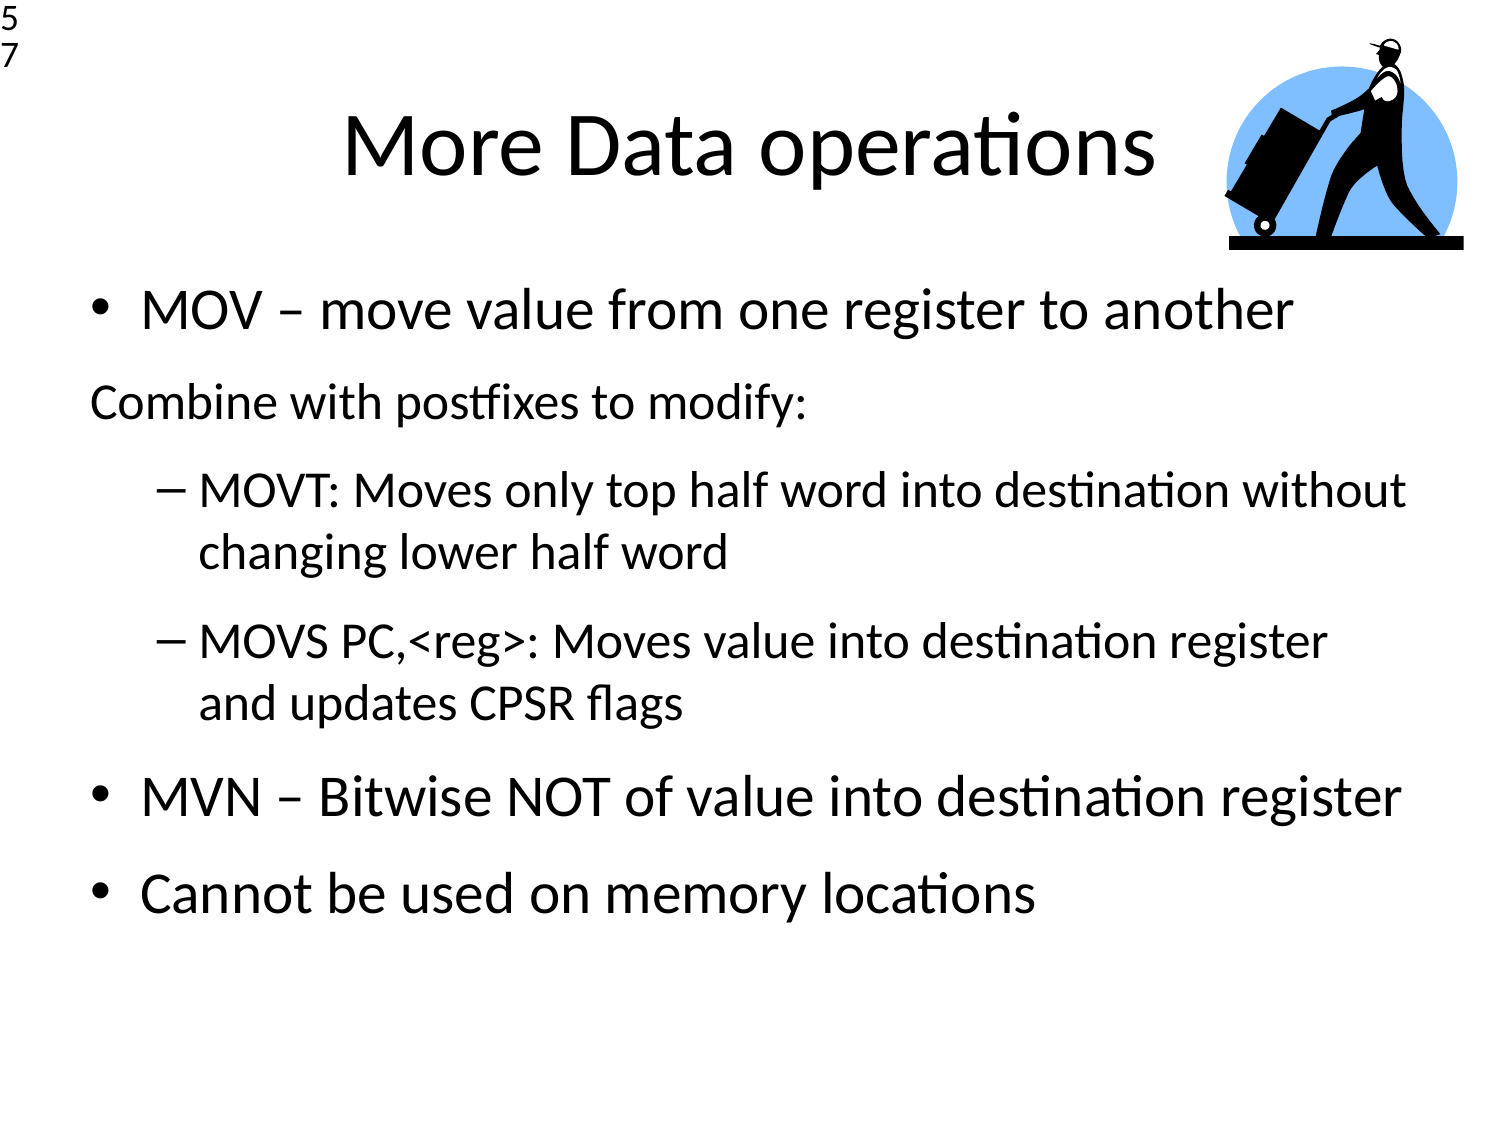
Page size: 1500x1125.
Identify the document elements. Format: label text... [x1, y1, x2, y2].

title More Data operations [75, 45, 1224, 233]
list MOV – move value from one register to another Combine with postfixes to modify: MOVT: Moves only top half word into destination without changing lower half word MOVS PC,<reg>: Moves value into destination register and updates CPSR flags MVN – Bitwise NOT of value into destination register Cannot be used on memory locations [75, 262, 1425, 1005]
picture [1224, 37, 1464, 250]
